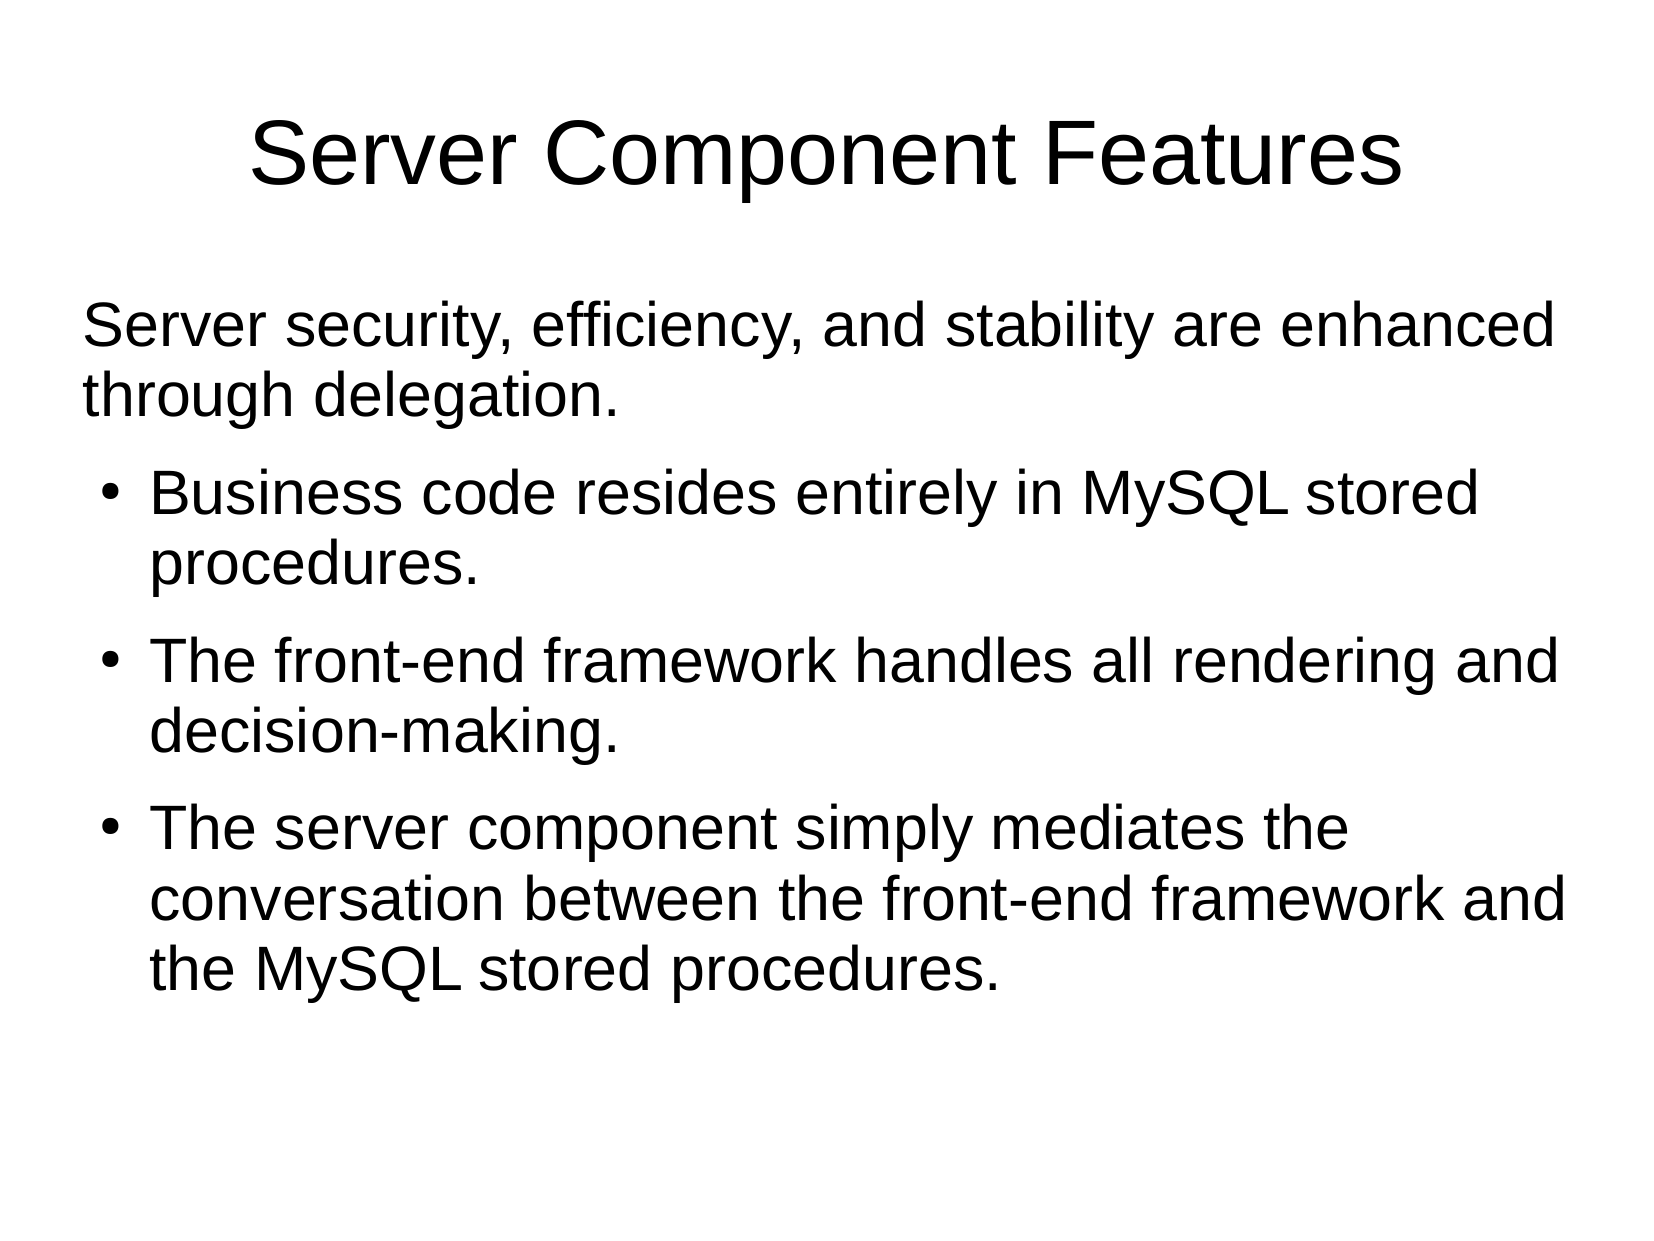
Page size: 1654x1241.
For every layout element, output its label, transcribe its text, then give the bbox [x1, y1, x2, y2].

list Server security, efficiency, and stability are enhanced through delegation. Business code resides entirely in MySQL stored procedures. The front-end framework handles all rendering and decision-making. The server component simply mediates the conversation between the front-end framework and the MySQL stored procedures. [82, 290, 1571, 1010]
title Server Component Features [82, 49, 1571, 257]
